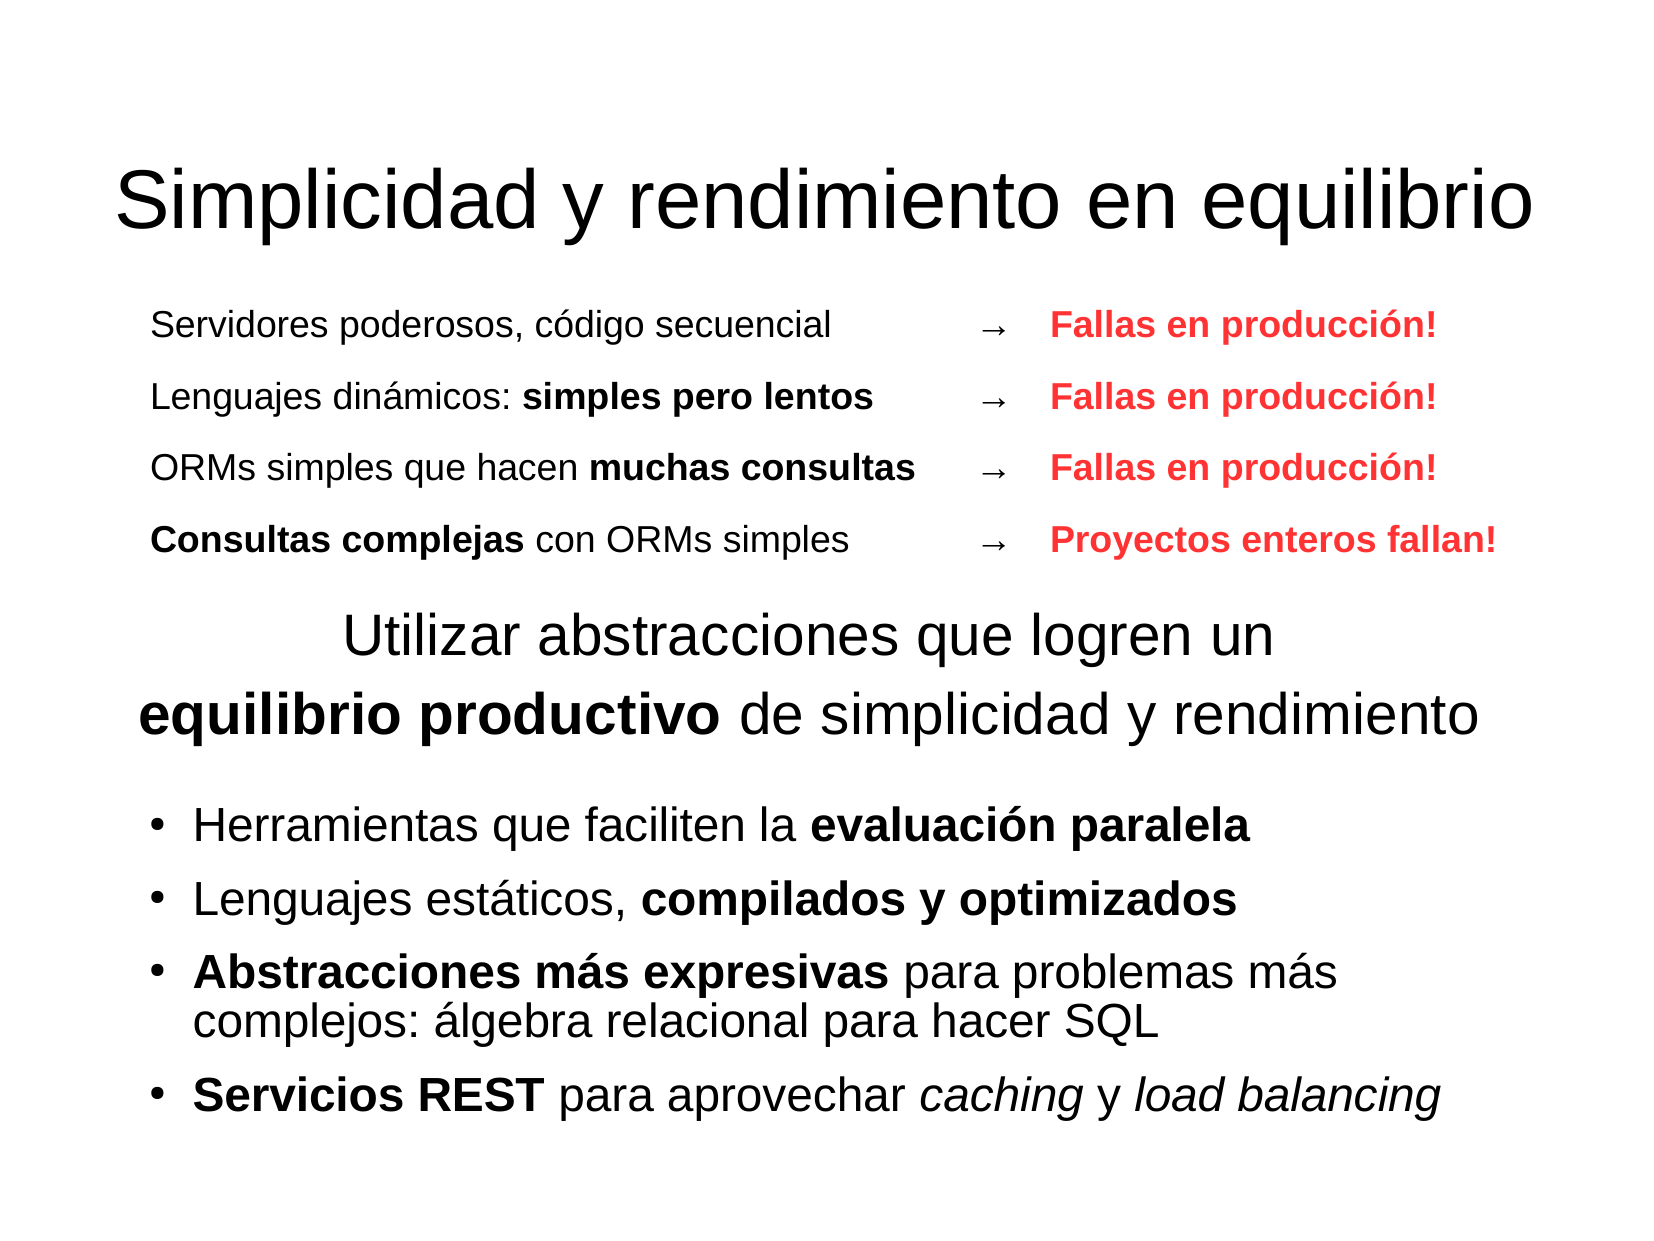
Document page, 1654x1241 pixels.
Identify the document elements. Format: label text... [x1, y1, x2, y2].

list Servidores poderosos, código secuencial → Fallas en producción! Lenguajes dinámicos: simples pero lentos → Fallas en producción! ORMs simples que hacen muchas consultas → Fallas en producción! Consultas complejas con ORMs simples → Proyectos enteros fallan! [150, 303, 1501, 586]
list Herramientas que faciliten la evaluación paralela Lenguajes estáticos, compilados y optimizados Abstracciones más expresivas para problemas más complejos: álgebra relacional para hacer SQL Servicios REST para aprovechar caching y load balancing [134, 802, 1485, 1126]
title Simplicidad y rendimiento en equilibrio [80, 96, 1569, 304]
list Utilizar abstracciones que logren un equilibrio productivo de simplicidad y rendimiento [134, 615, 1485, 752]
